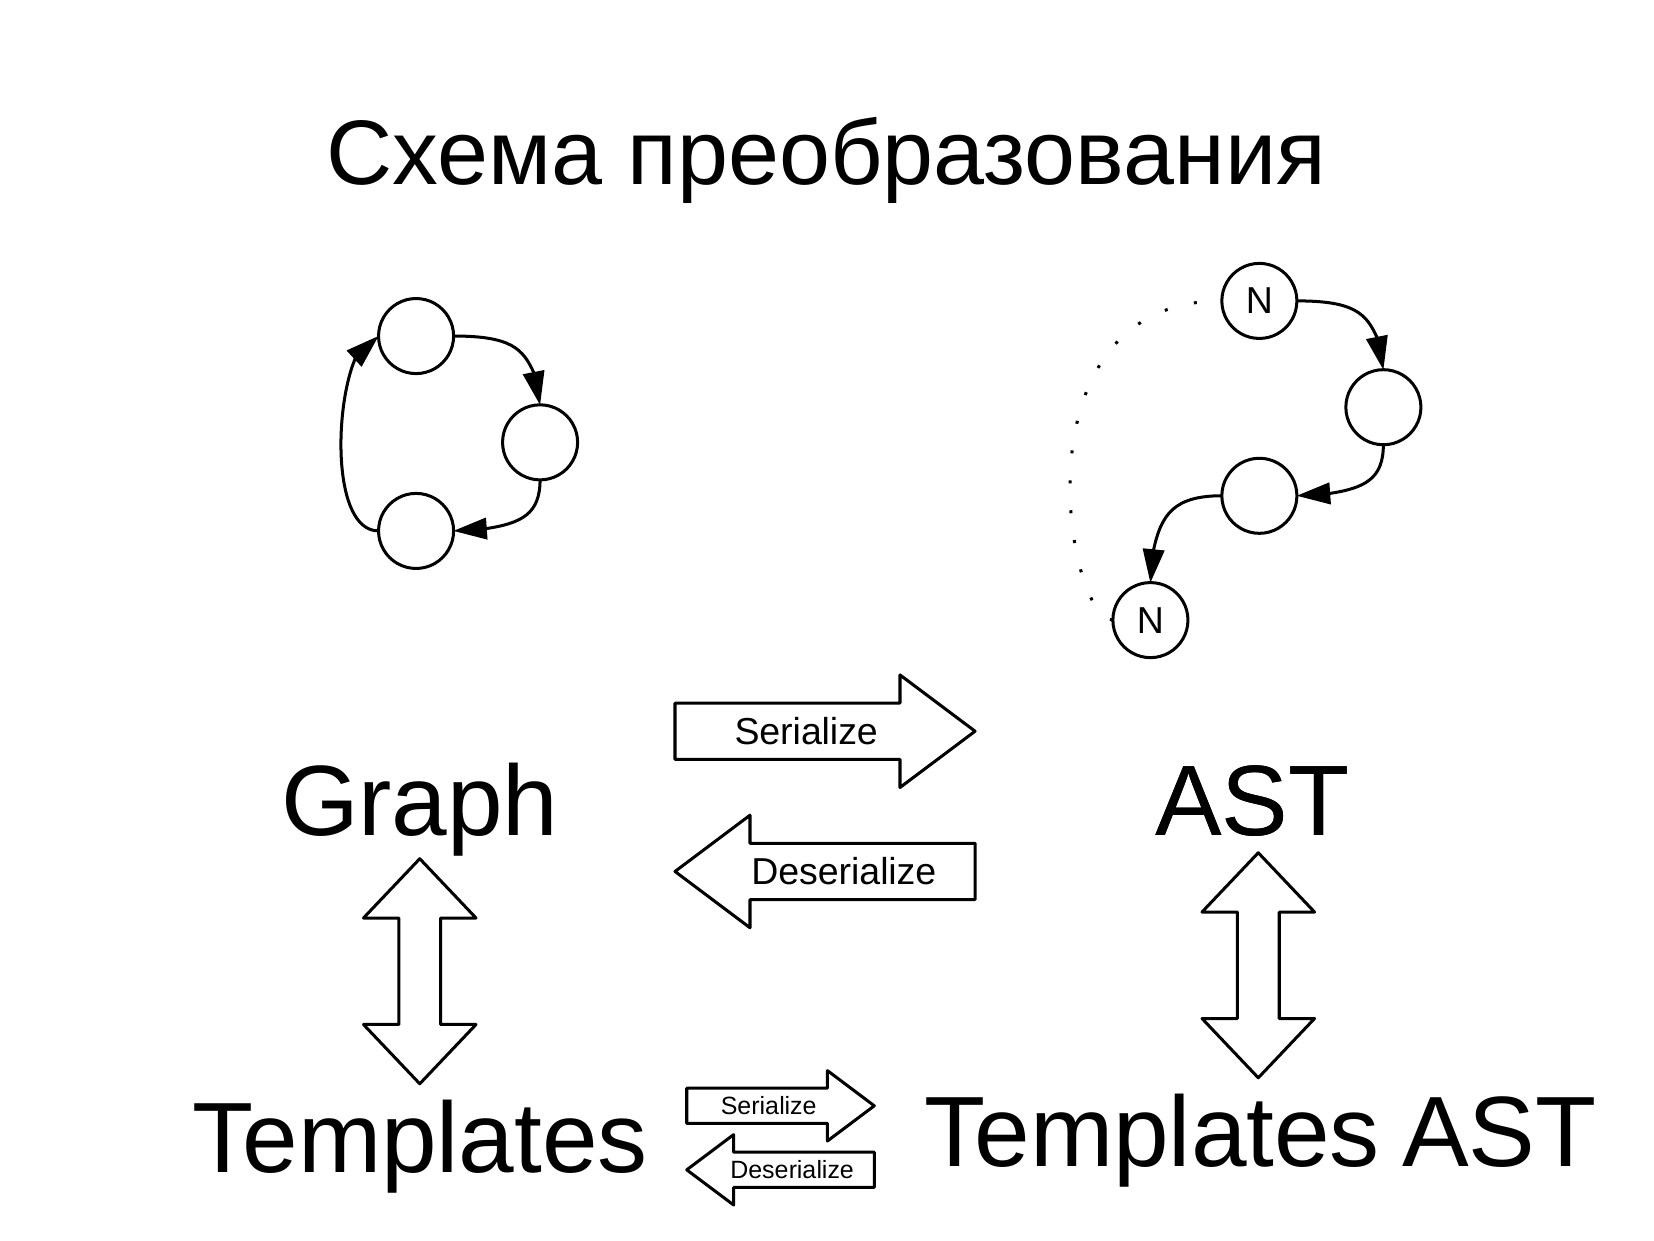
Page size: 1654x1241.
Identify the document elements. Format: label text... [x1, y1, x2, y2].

text_box Deserialize [675, 815, 976, 928]
text_box N [1113, 582, 1188, 658]
text_box Templates [177, 1074, 663, 1201]
text_box N [1221, 263, 1297, 339]
text_box Serialize [686, 1070, 875, 1142]
text_box Graph [266, 737, 574, 865]
text_box Serialize [675, 674, 976, 788]
text_box AST [1140, 737, 1365, 865]
text_box Deserialize [686, 1134, 875, 1206]
text_box Templates AST [910, 1068, 1612, 1195]
title Схема преобразования [82, 56, 1571, 250]
